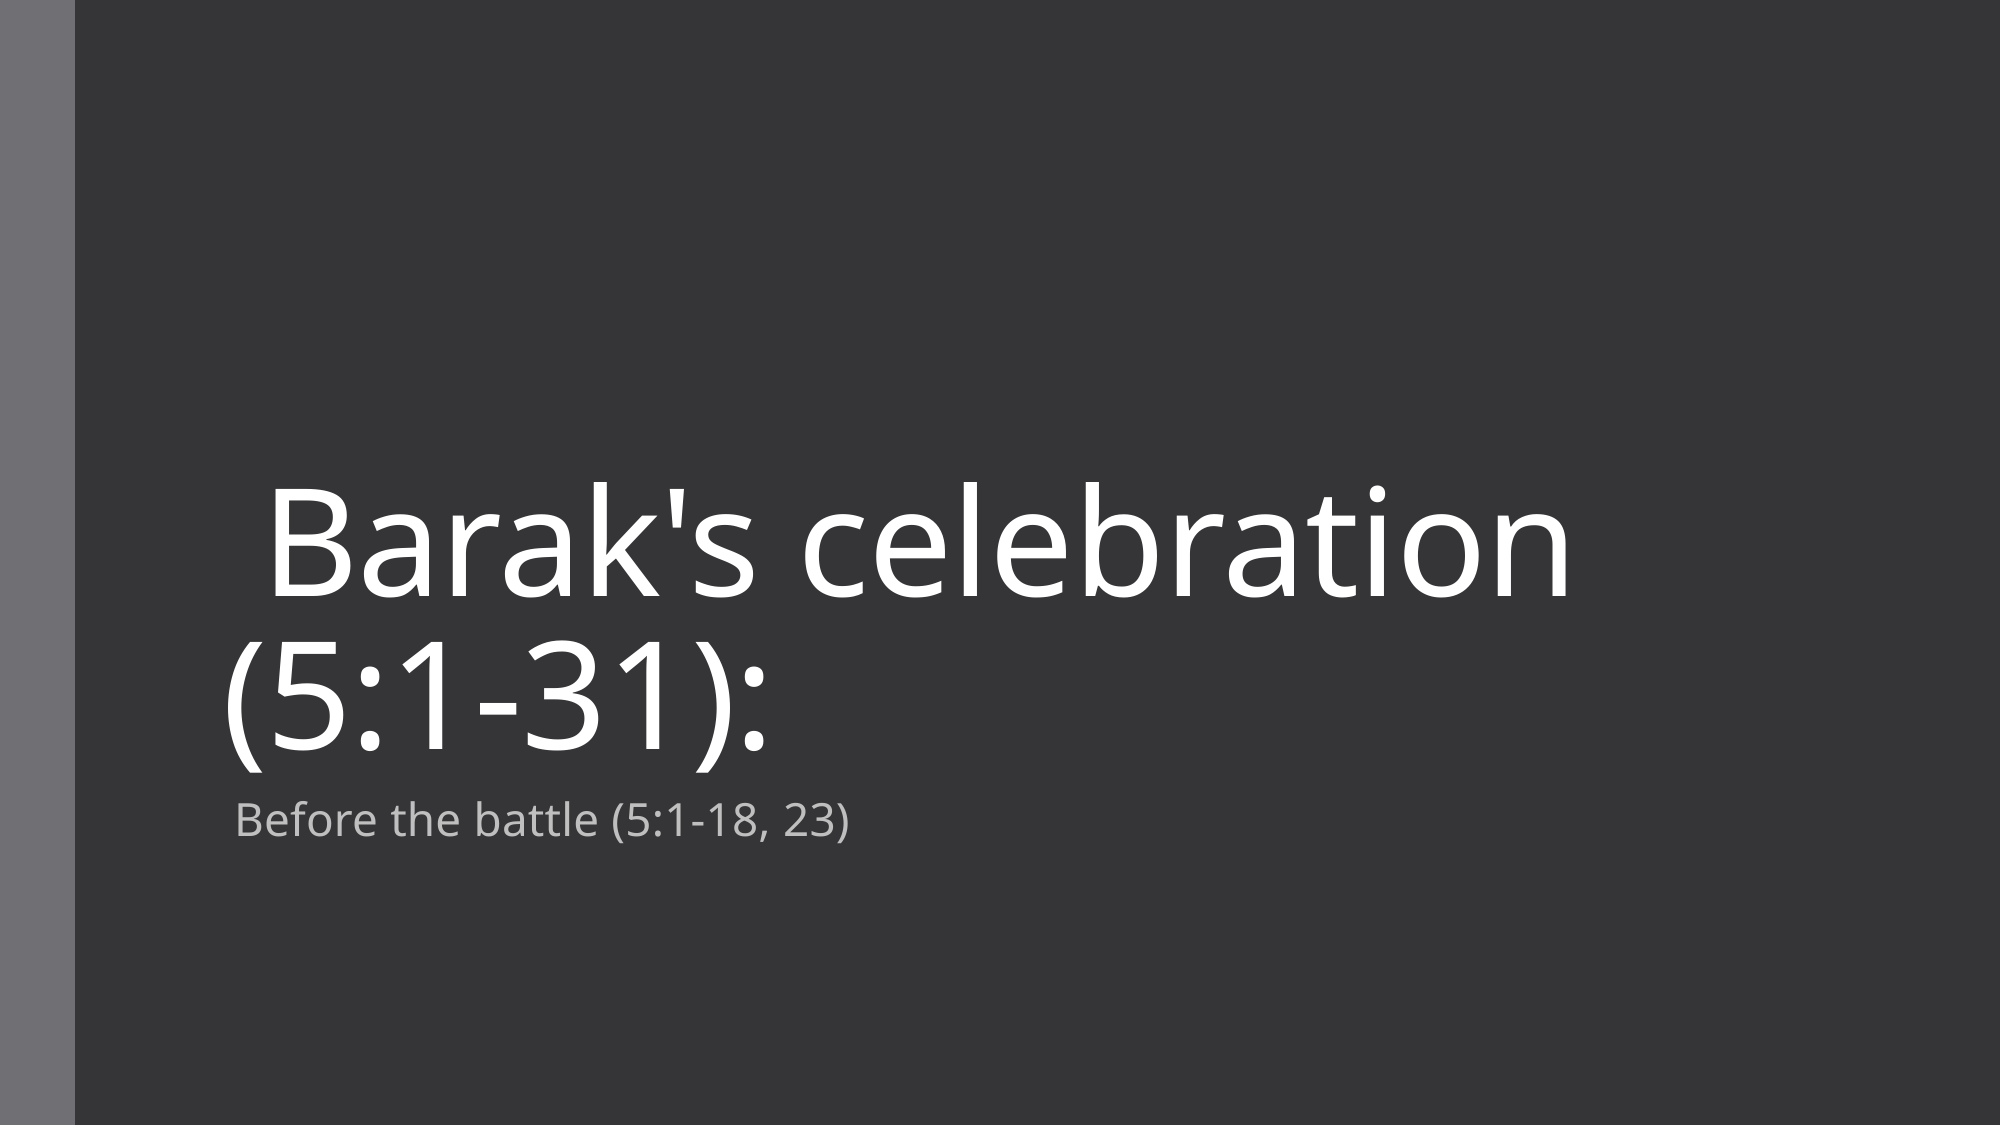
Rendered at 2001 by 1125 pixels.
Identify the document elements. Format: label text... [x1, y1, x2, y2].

subtitle Before the battle (5:1-18, 23) [206, 787, 1752, 1066]
title Barak's celebration (5:1-31): [206, 124, 1752, 787]
